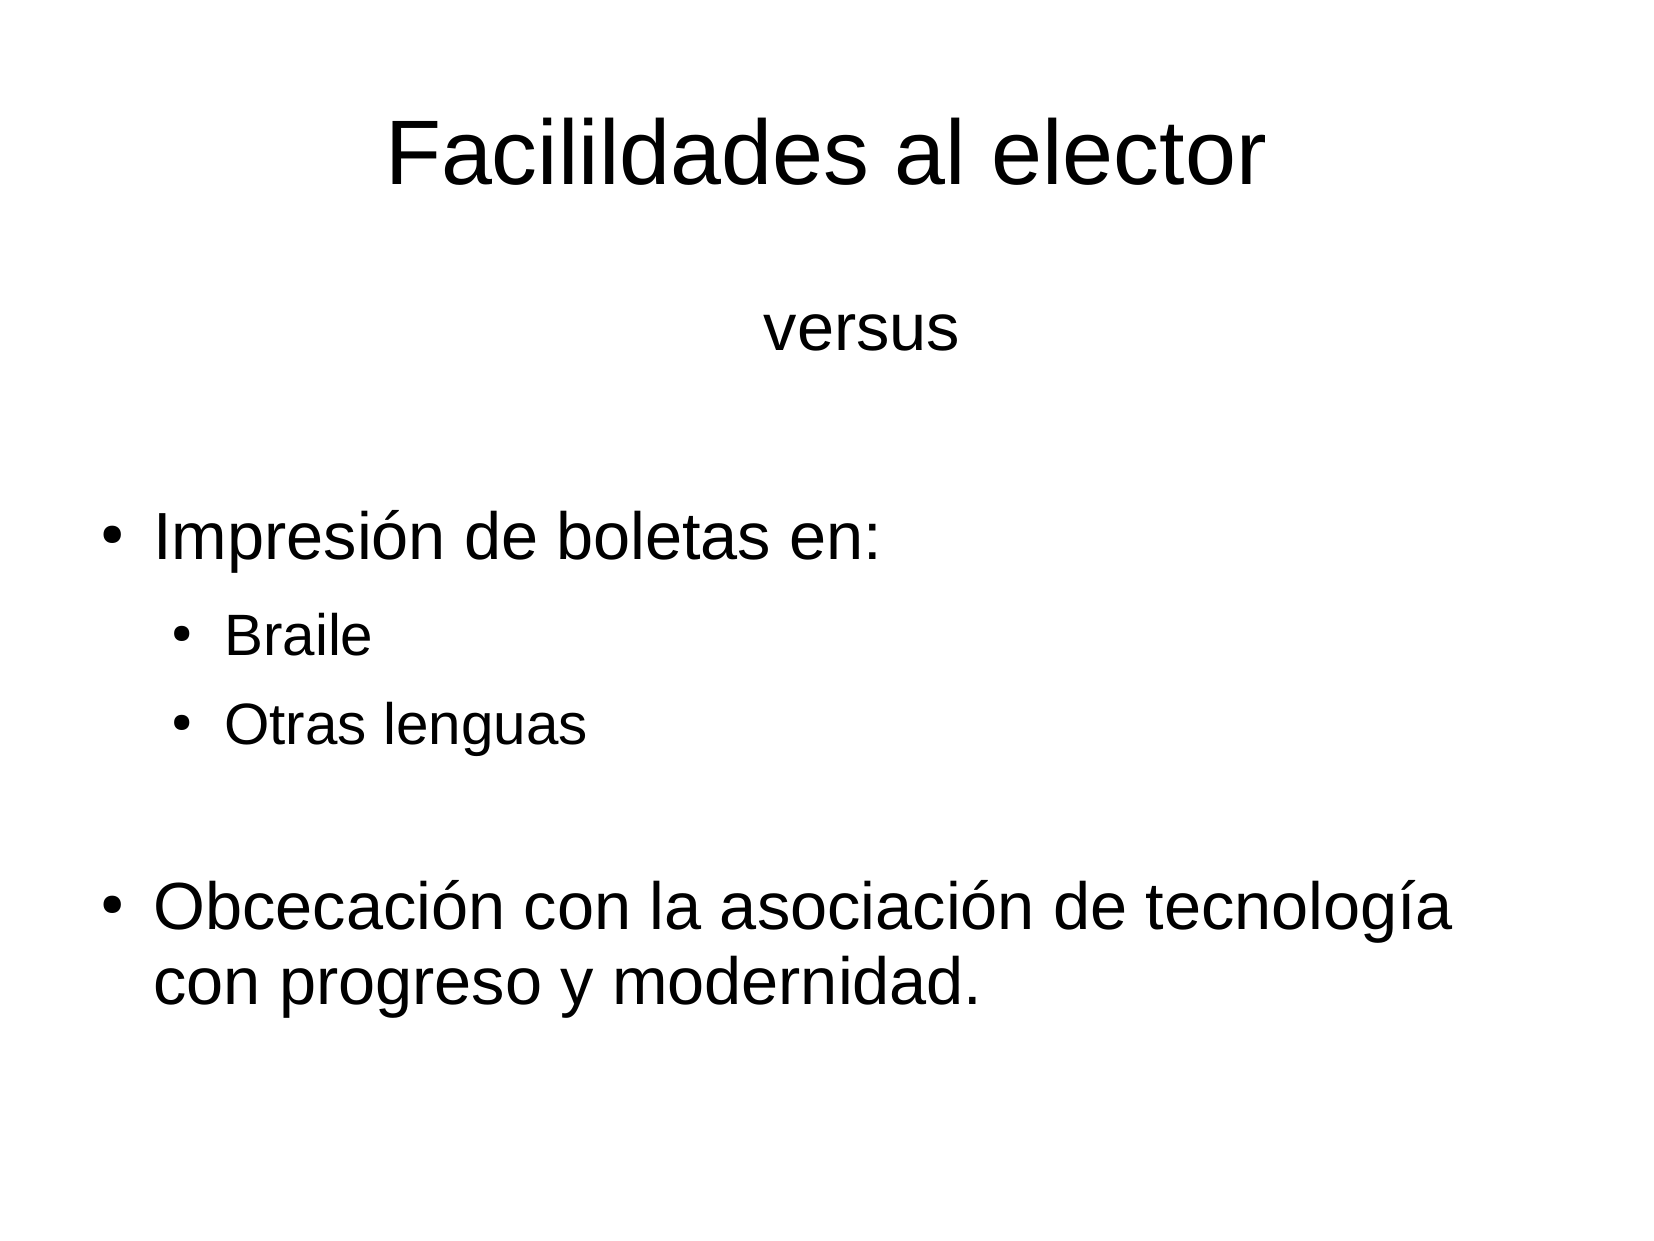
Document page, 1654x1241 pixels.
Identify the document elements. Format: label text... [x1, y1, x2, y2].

title Facilildades al elector [82, 49, 1571, 257]
list versus Impresión de boletas en: Braile Otras lenguas Obcecación con la asociación de tecnología con progreso y modernidad. [82, 290, 1571, 1109]
